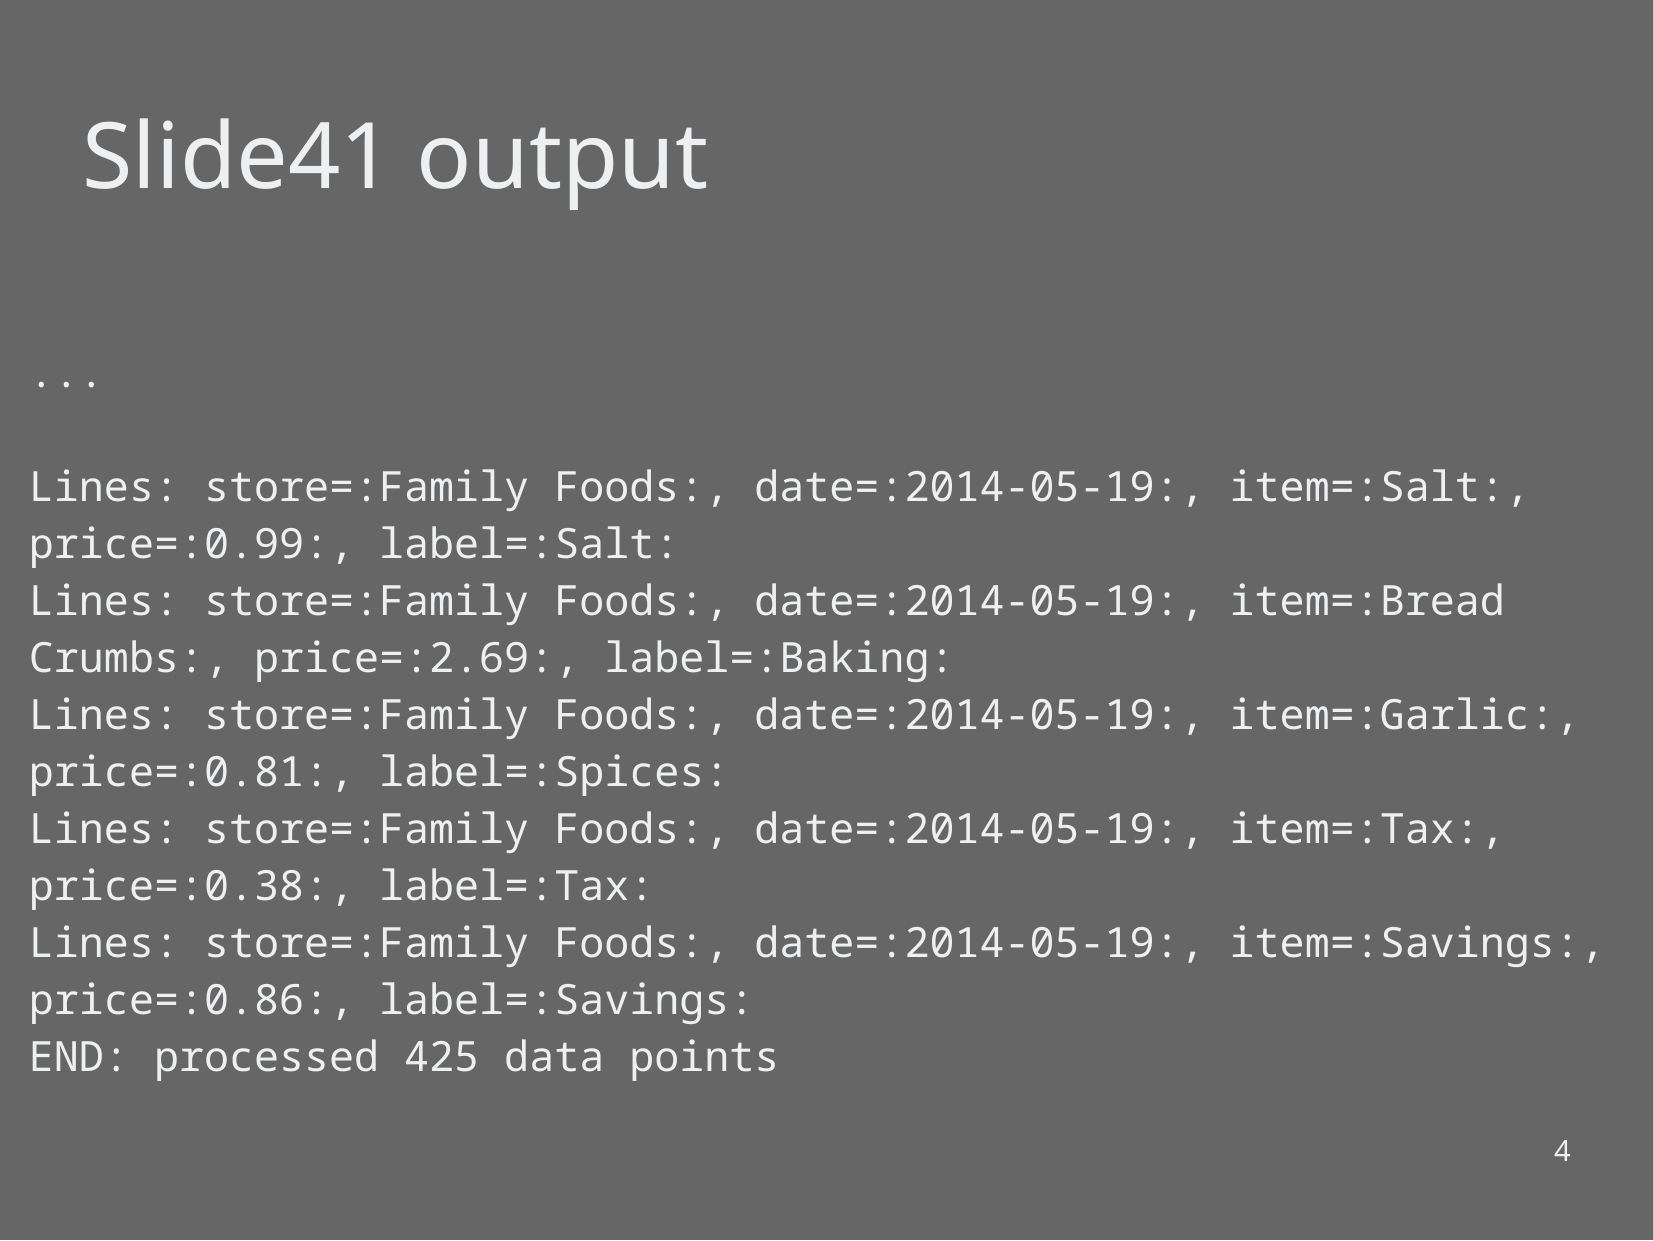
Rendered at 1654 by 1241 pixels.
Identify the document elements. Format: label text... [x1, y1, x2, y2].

text_box ... Lines: store=:Family Foods:, date=:2014-05-19:, item=:Salt:, price=:0.99:, label=:Salt: Lines: store=:Family Foods:, date=:2014-05-19:, item=:Bread Crumbs:, price=:2.69:, label=:Baking: Lines: store=:Family Foods:, date=:2014-05-19:, item=:Garlic:, price=:0.81:, label=:Spices: Lines: store=:Family Foods:, date=:2014-05-19:, item=:Tax:, price=:0.38:, label=:Tax: Lines: store=:Family Foods:, date=:2014-05-19:, item=:Savings:, price=:0.86:, label=:Savings: END: processed 425 data points [14, 335, 1627, 931]
title Slide41 output [82, 49, 1571, 257]
